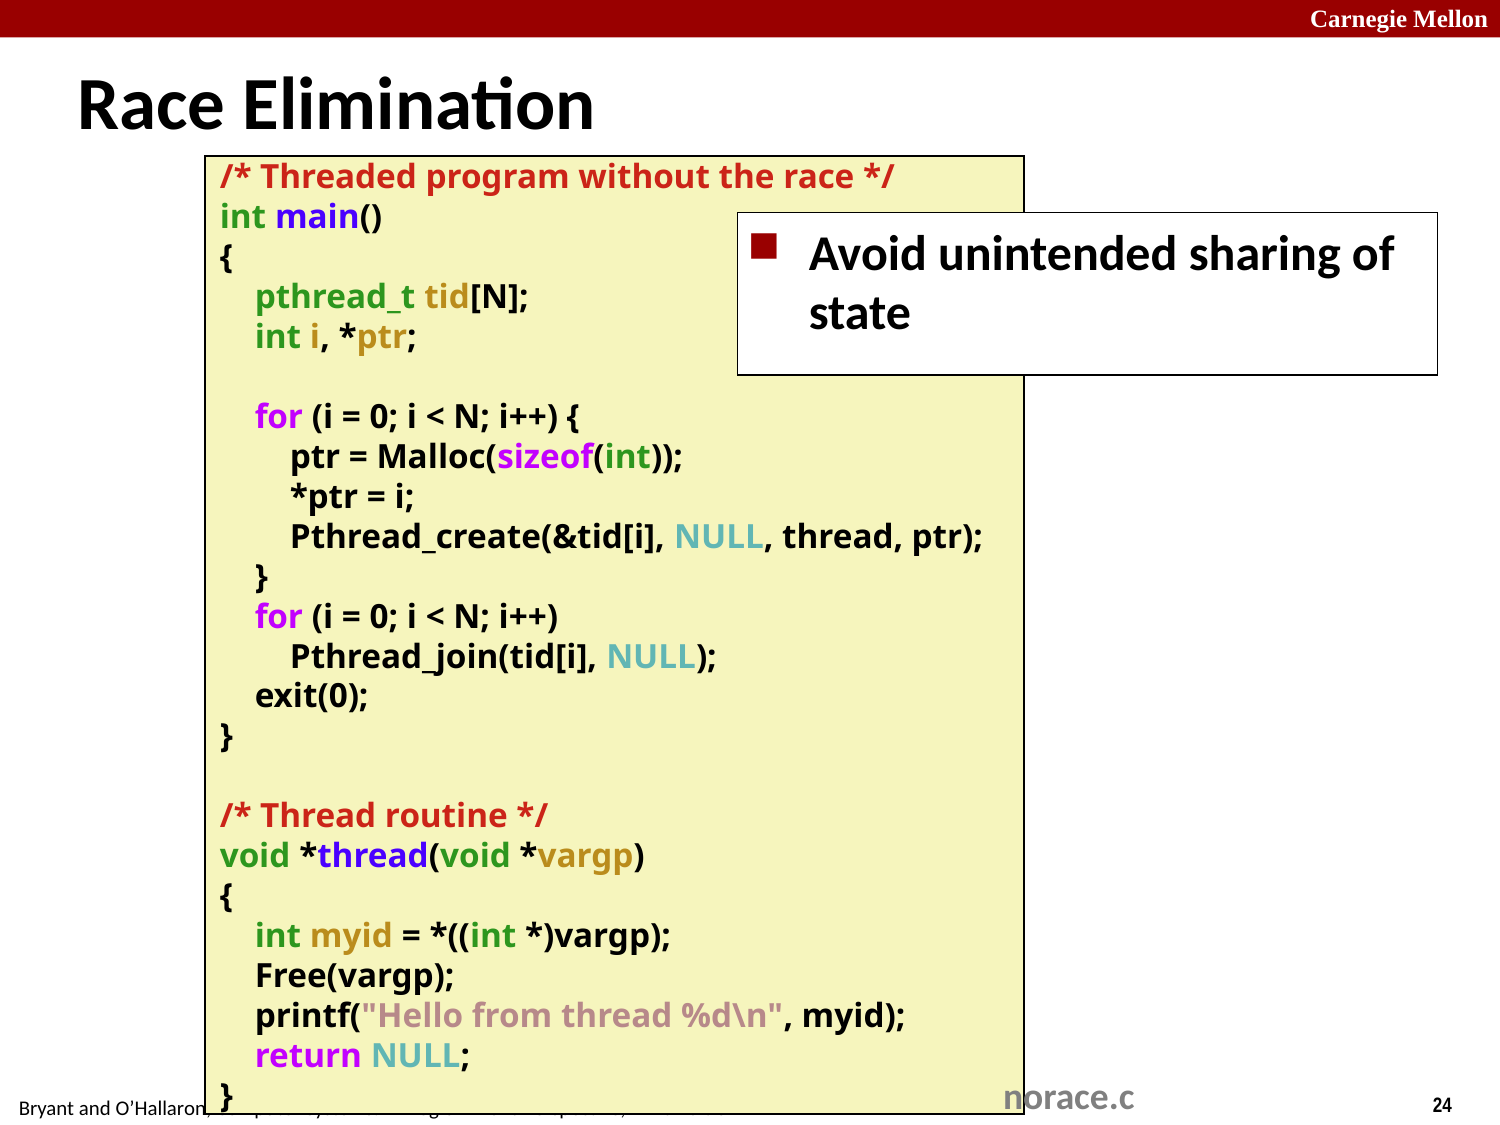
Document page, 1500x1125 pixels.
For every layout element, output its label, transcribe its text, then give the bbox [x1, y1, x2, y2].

text_box /* Threaded program without the race */ int main() { pthread_t tid[N]; int i, *ptr; for (i = 0; i < N; i++) { ptr = Malloc(sizeof(int)); *ptr = i; Pthread_create(&tid[i], NULL, thread, ptr); } for (i = 0; i < N; i++) Pthread_join(tid[i], NULL); exit(0); } /* Thread routine */ void *thread(void *vargp) { int myid = *((int *)vargp); Free(vargp); printf("Hello from thread %d\n", myid); return NULL; } [205, 155, 1025, 1114]
title Race Elimination [62, 37, 1308, 163]
list Avoid unintended sharing of state [737, 212, 1438, 375]
text_box norace.c [988, 1064, 1150, 1125]
